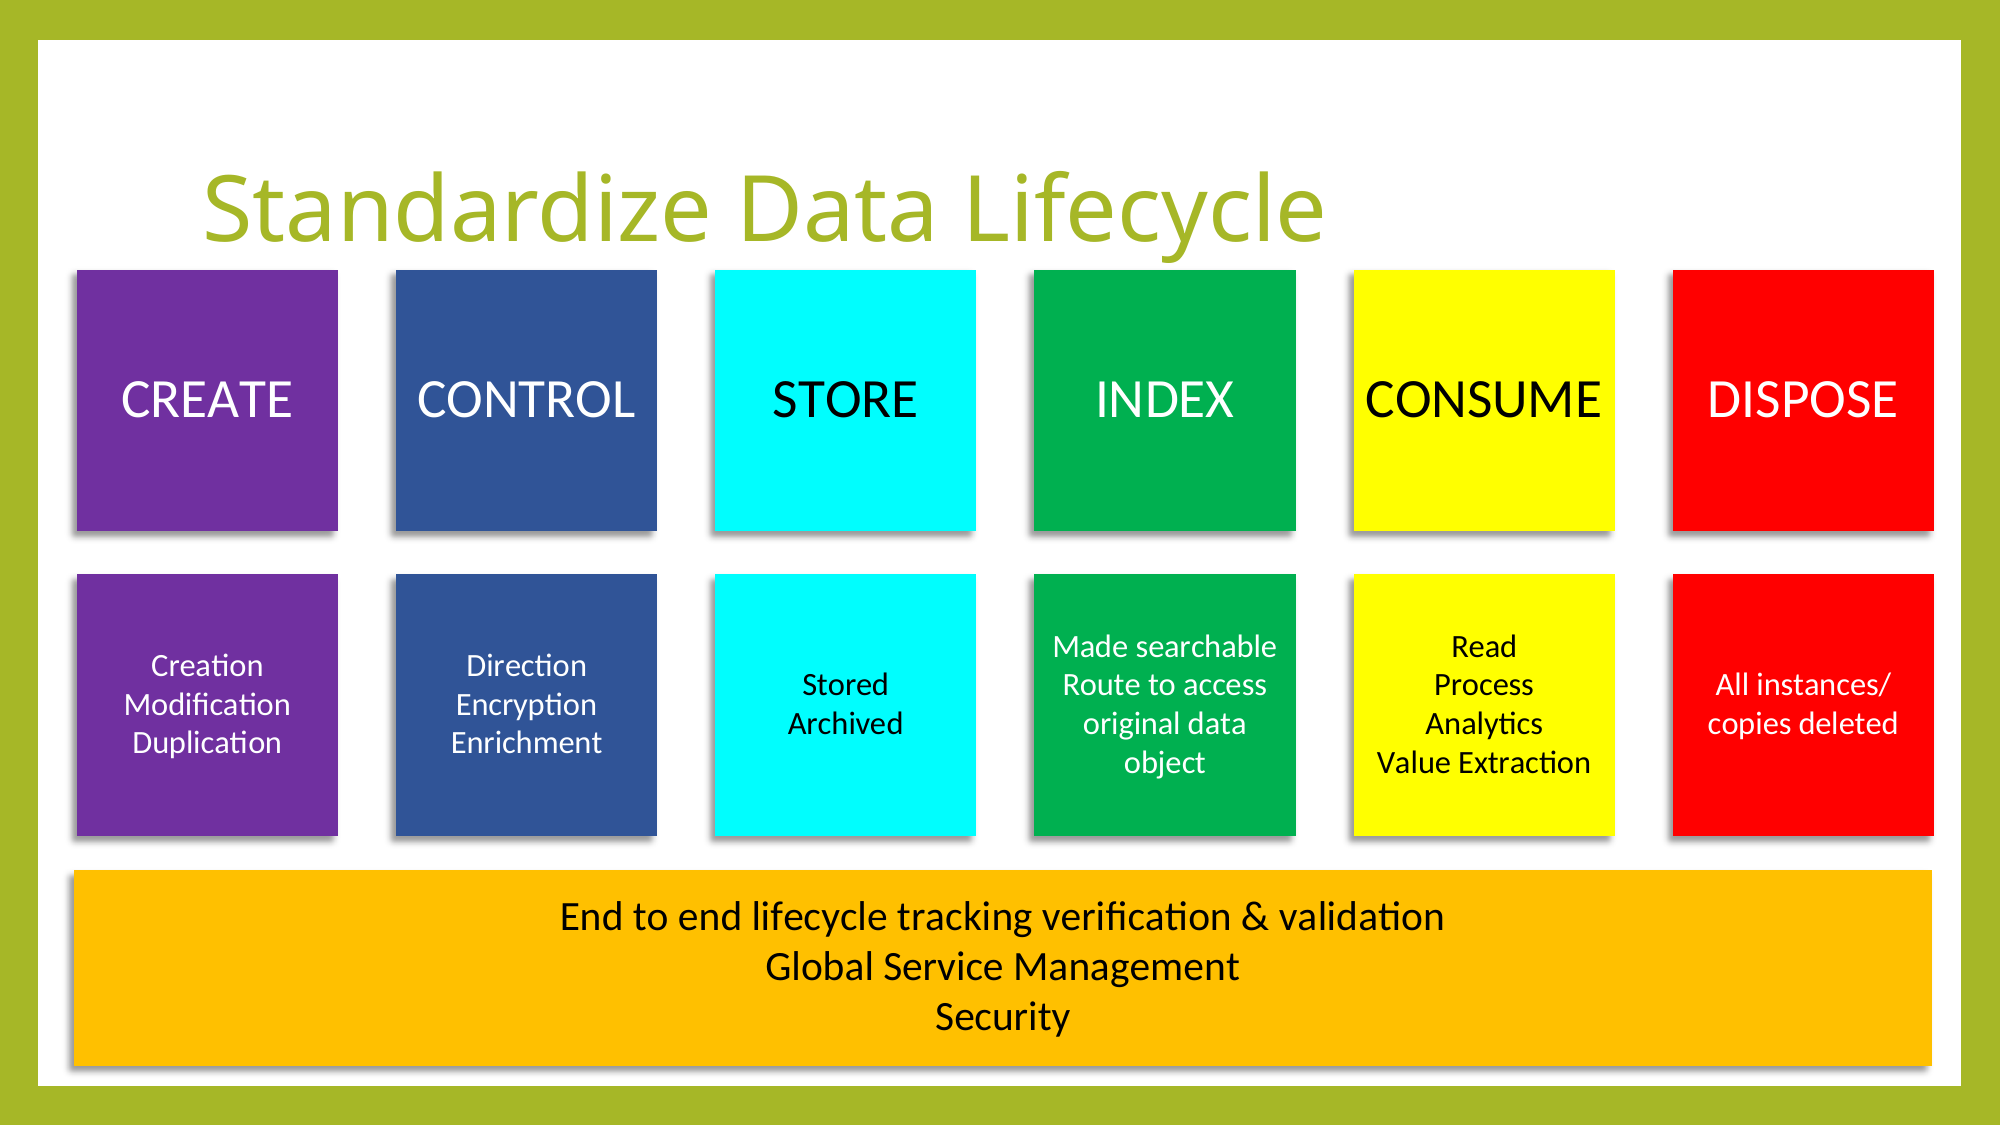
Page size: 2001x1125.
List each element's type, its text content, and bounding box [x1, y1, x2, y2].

picture [57, 862, 1938, 1082]
title Standardize Data Lifecycle [187, 99, 1808, 262]
picture [59, 262, 1941, 548]
picture [59, 567, 1941, 853]
